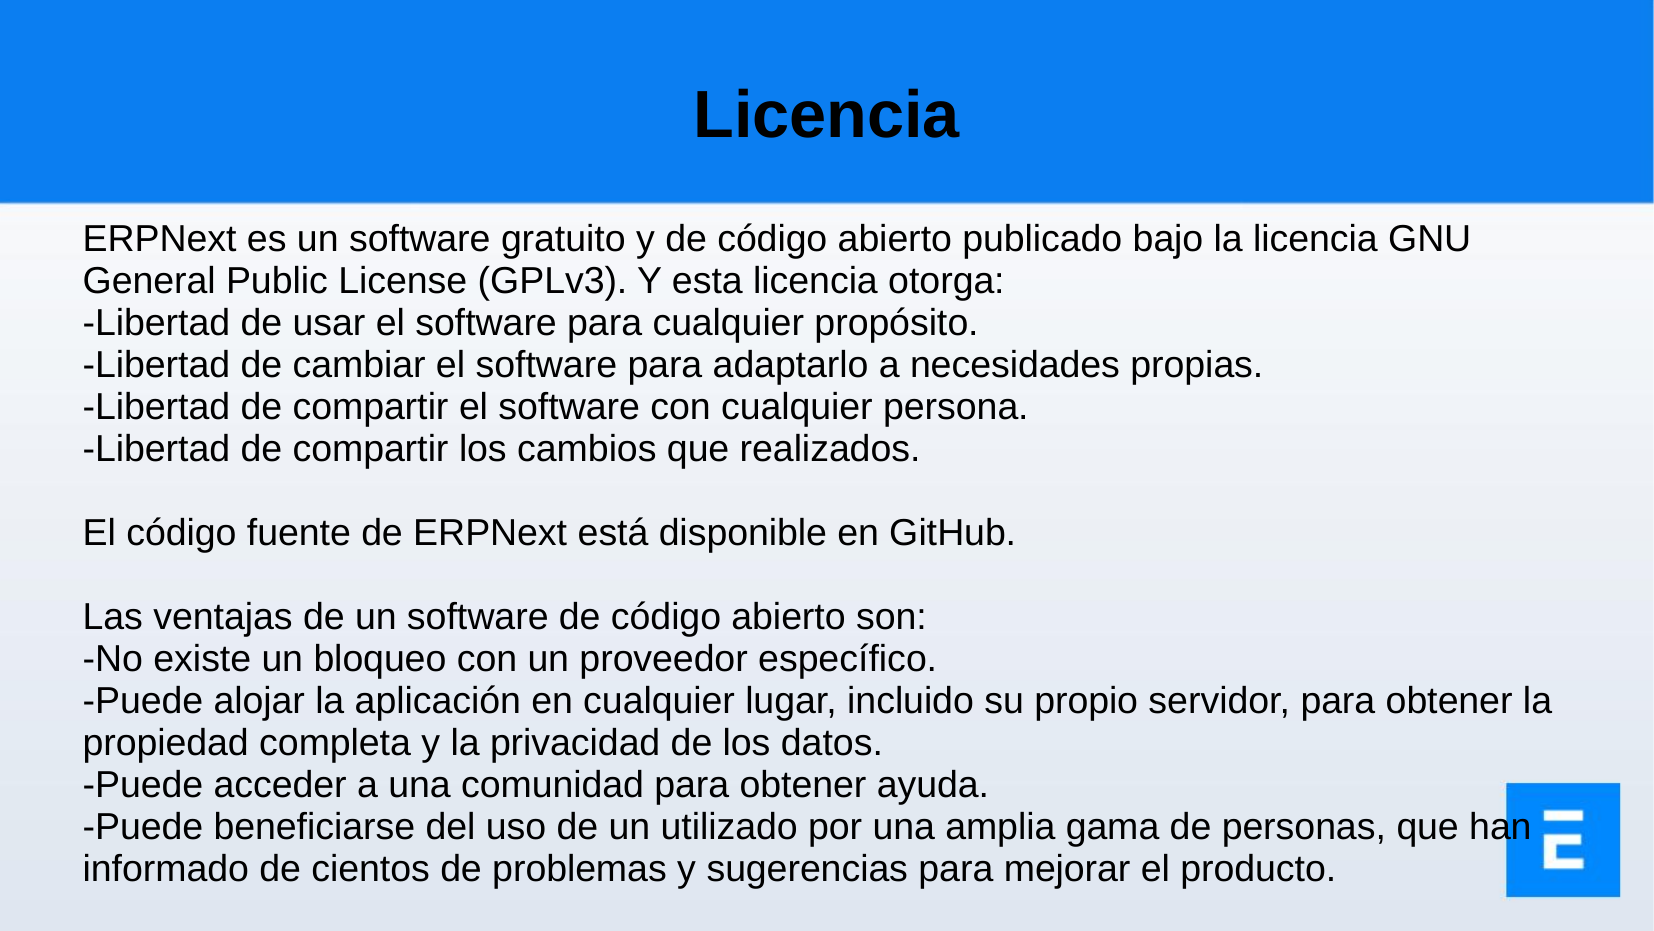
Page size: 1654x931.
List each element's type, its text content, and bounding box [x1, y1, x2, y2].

subtitle ERPNext es un software gratuito y de código abierto publicado bajo la licencia GNU General Public License (GPLv3). Y esta licencia otorga: -Libertad de usar el software para cualquier propósito. -Libertad de cambiar el software para adaptarlo a necesidades propias. -Libertad de compartir el software con cualquier persona. -Libertad de compartir los cambios que realizados. El código fuente de ERPNext está disponible en GitHub. Las ventajas de un software de código abierto son: -No existe un bloqueo con un proveedor específico. -Puede alojar la aplicación en cualquier lugar, incluido su propio servidor, para obtener la propiedad completa y la privacidad de los datos. -Puede acceder a una comunidad para obtener ayuda. -Puede beneficiarse del uso de un utilizado por una amplia gama de personas, que han informado de cientos de problemas y sugerencias para mejorar el producto. [82, 217, 1571, 890]
picture [0, 0, 1654, 931]
title Licencia [82, 37, 1571, 193]
